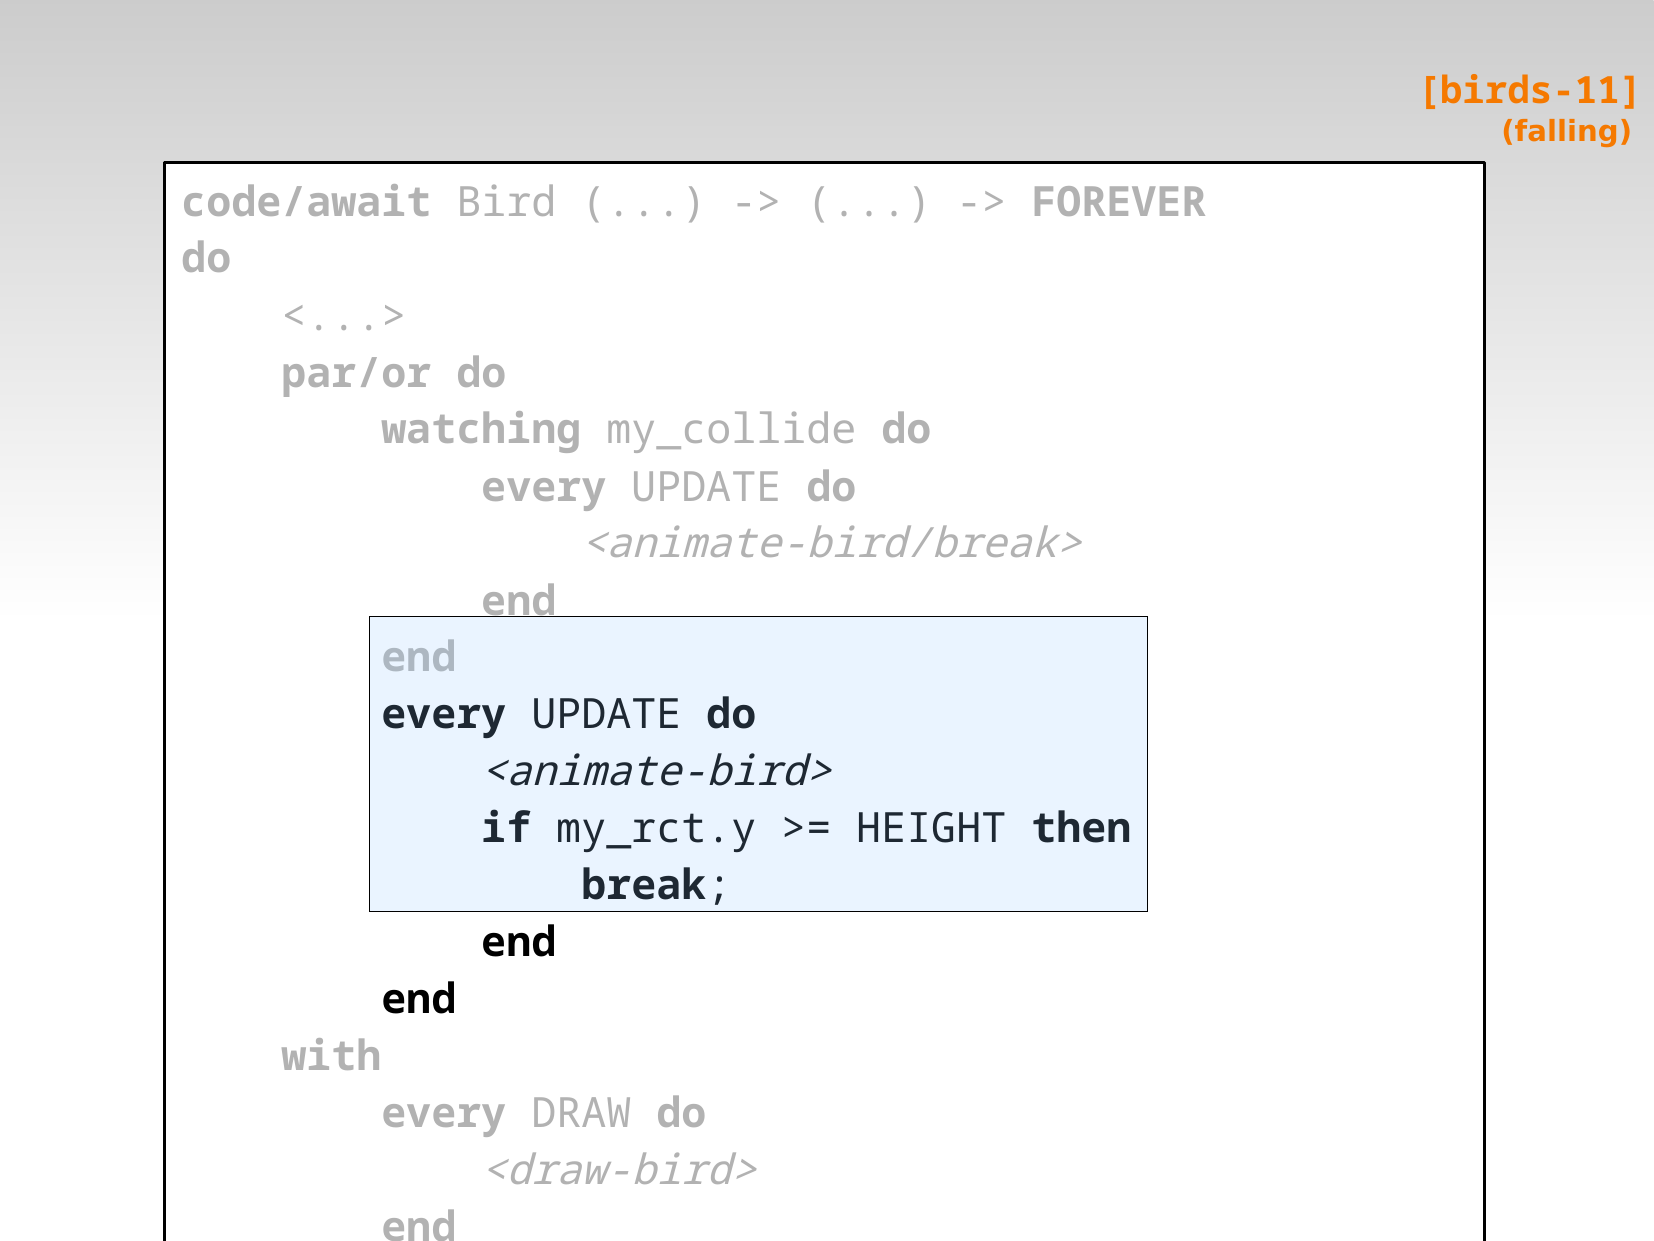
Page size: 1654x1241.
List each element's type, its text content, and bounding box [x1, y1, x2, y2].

title [birds-11] (falling) [154, 2, 1643, 210]
text_box [369, 616, 1148, 912]
text_box code/await Bird (...) -> (...) -> FOREVER do <...> par/or do watching my_collide do every UPDATE do <animate-bird/break> end end every UPDATE do <animate-bird> if my_rct.y >= HEIGHT then break; end end with every DRAW do <draw-bird> end end end [164, 210, 1485, 1220]
